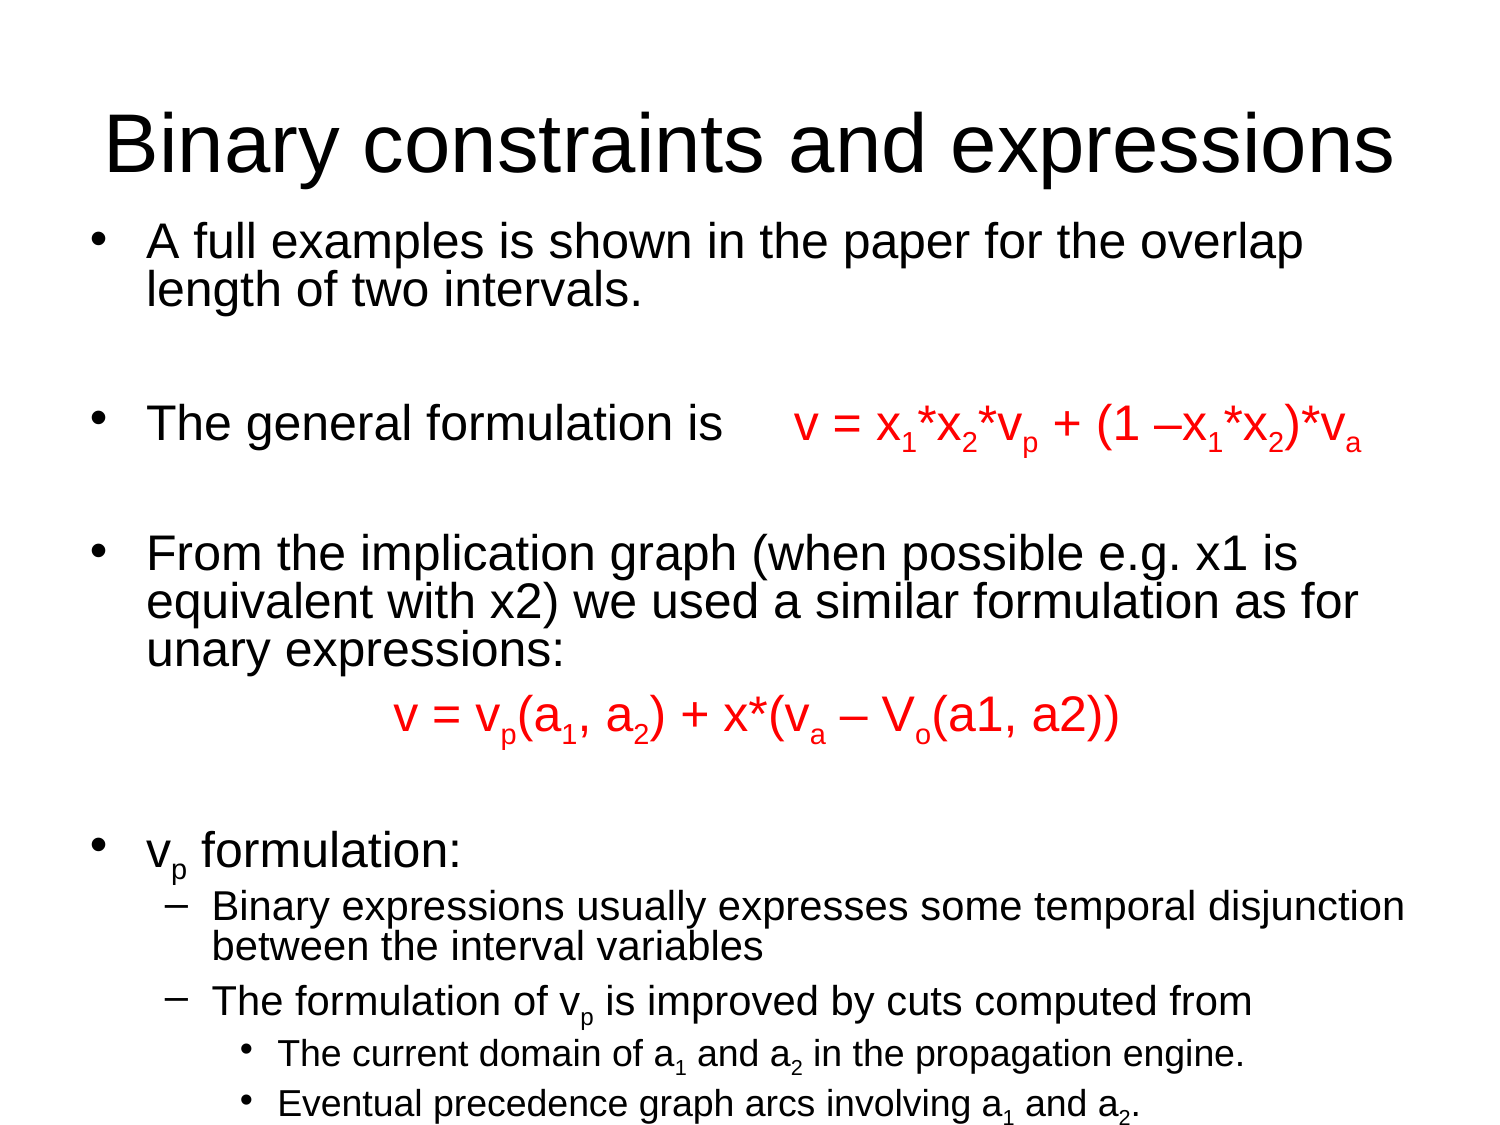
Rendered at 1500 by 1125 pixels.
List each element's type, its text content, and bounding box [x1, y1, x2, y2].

list A full examples is shown in the paper for the overlap length of two intervals. The general formulation is v = x1*x2*vp + (1 –x1*x2)*va From the implication graph (when possible e.g. x1 is equivalent with x2) we used a similar formulation as for unary expressions: v = vp(a1, a2) + x*(va – Vo(a1, a2)) vp formulation: Binary expressions usually expresses some temporal disjunction between the interval variables The formulation of vp is improved by cuts computed from The current domain of a1 and a2 in the propagation engine. Eventual precedence graph arcs involving a1 and a2. [75, 212, 1426, 1100]
title Binary constraints and expressions [75, 45, 1426, 212]
